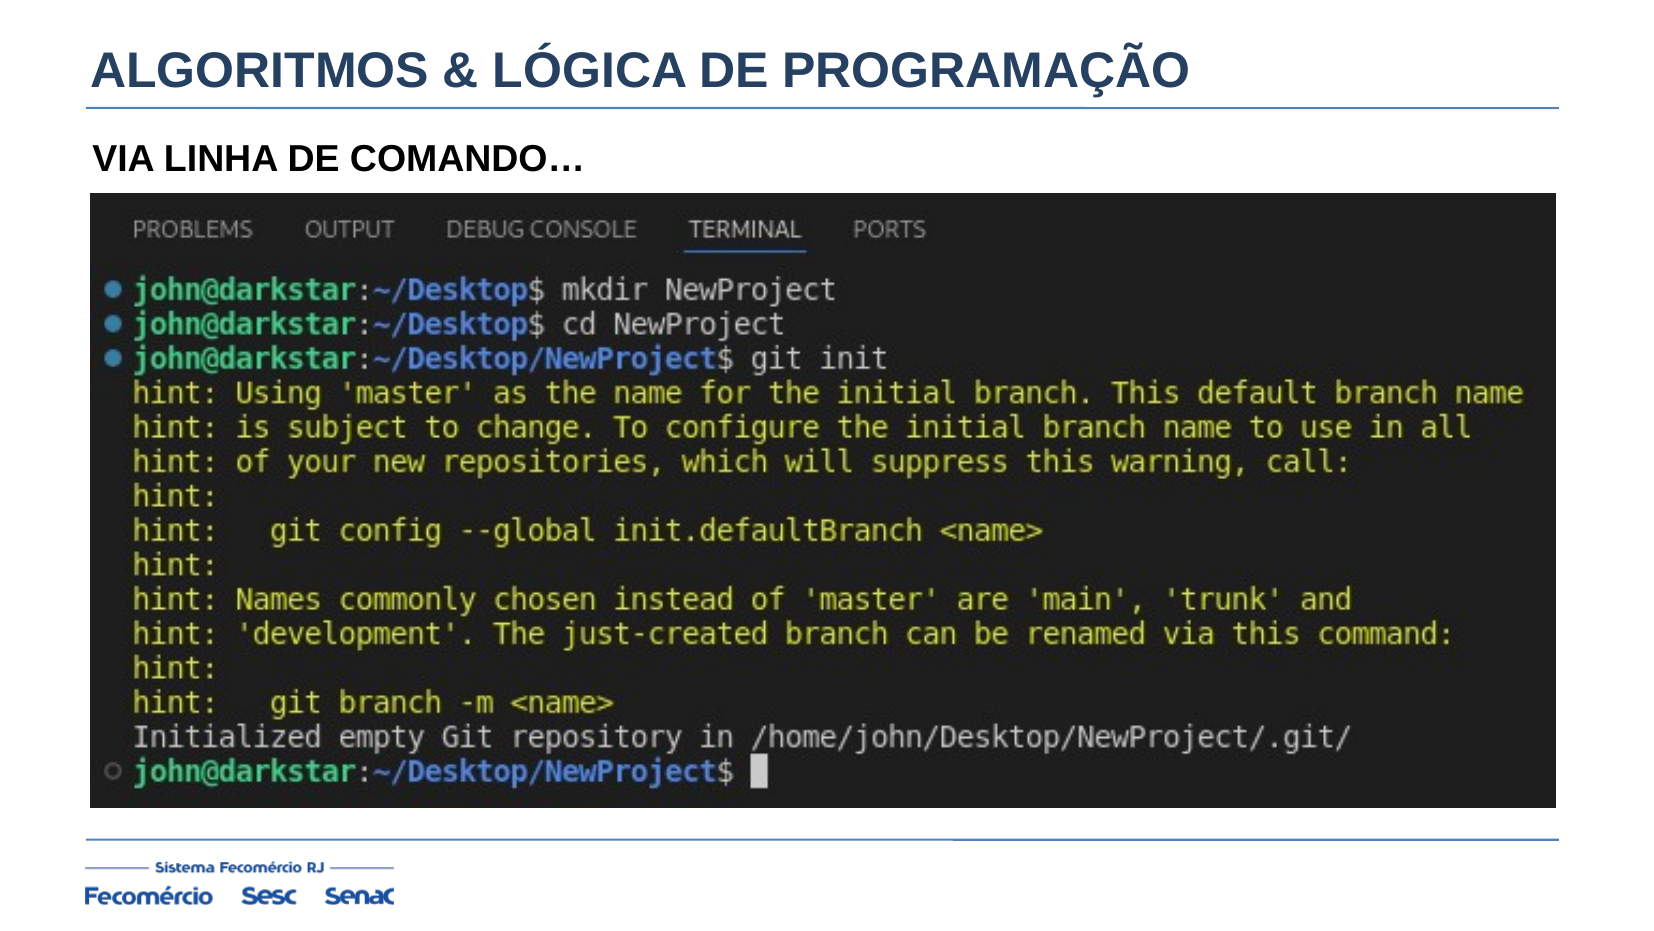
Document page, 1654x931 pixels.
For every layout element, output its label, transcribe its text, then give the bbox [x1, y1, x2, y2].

picture [62, 845, 416, 921]
picture [90, 193, 1556, 808]
text_box VIA LINHA DE COMANDO… [77, 112, 1564, 836]
text_box ALGORITMOS & LÓGICA DE PROGRAMAÇÃO [90, 32, 1564, 104]
